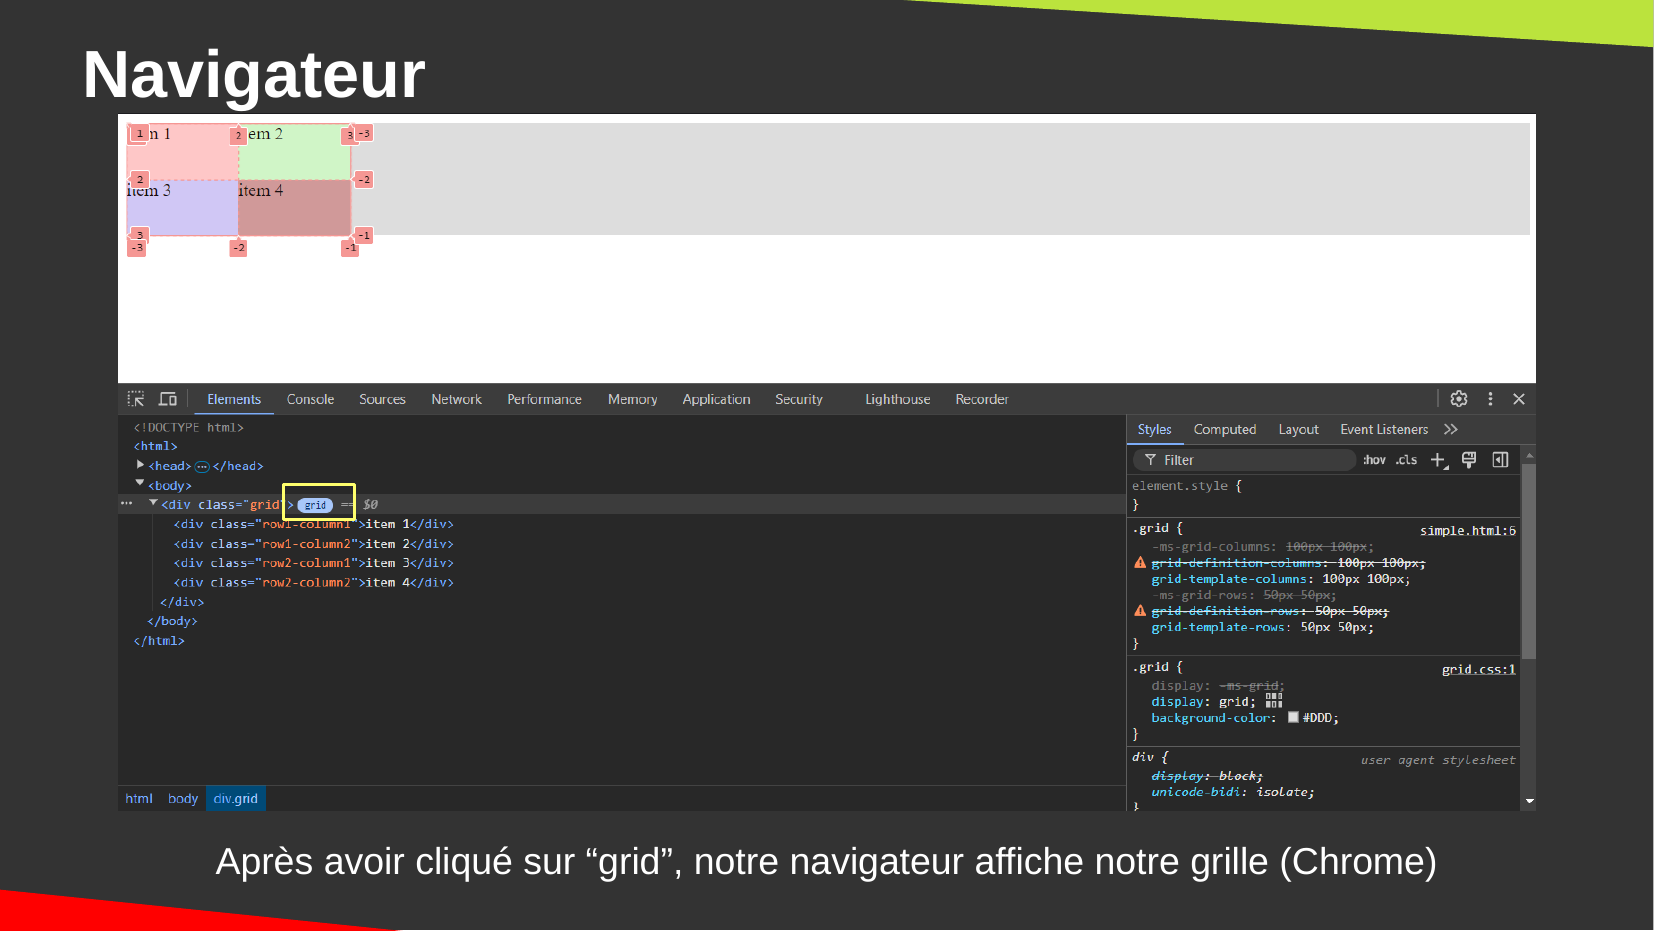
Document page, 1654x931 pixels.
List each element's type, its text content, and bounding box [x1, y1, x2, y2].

text_box [0, 889, 403, 931]
picture [118, 113, 1536, 811]
text_box [903, 0, 1654, 48]
title Navigateur [82, 37, 1571, 114]
text_box Après avoir cliqué sur “grid”, notre navigateur affiche notre grille (Chrome) [118, 832, 1536, 908]
